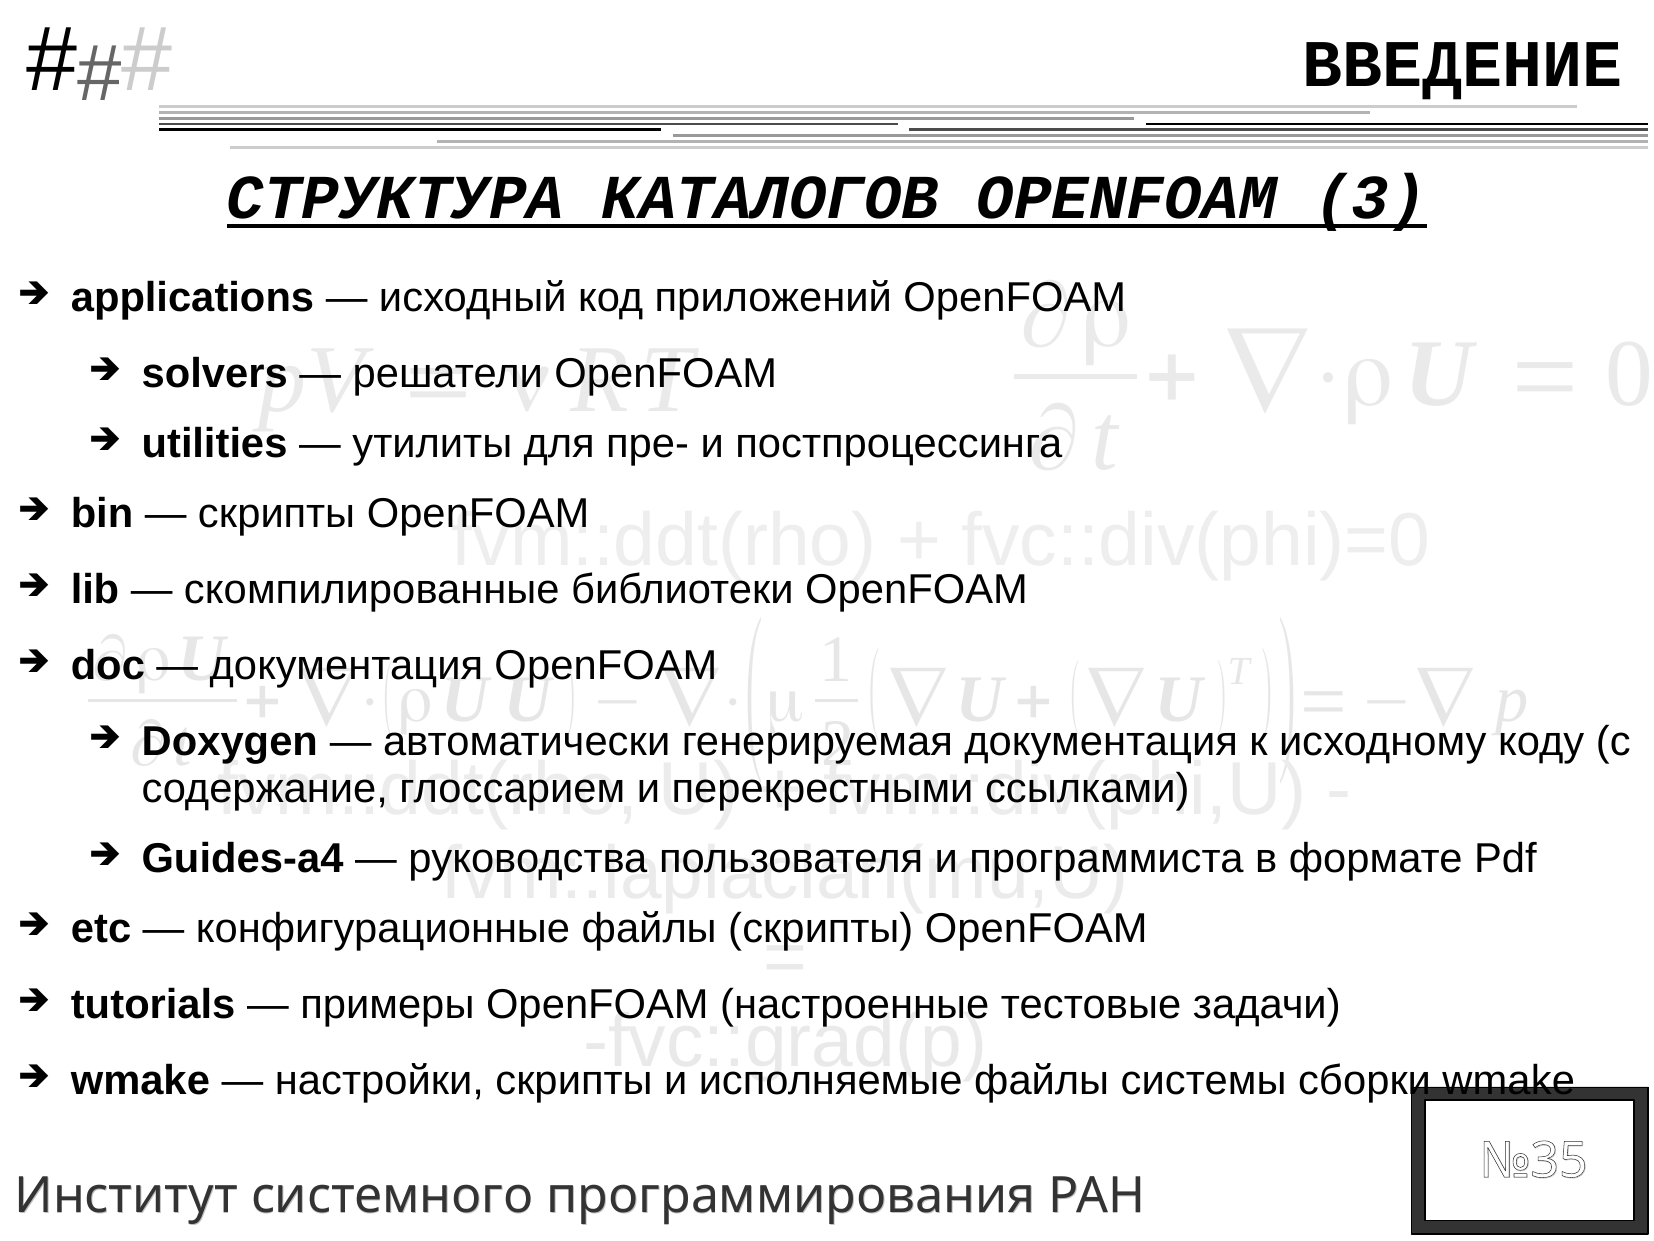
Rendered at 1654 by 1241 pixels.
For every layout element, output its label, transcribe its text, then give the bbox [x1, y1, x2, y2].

list applications — исходный код приложений OpenFOAM solvers — решатели OpenFOAM utilities — утилиты для пре- и постпроцессинга bin — скрипты OpenFOAM lib — скомпилированные библиотеки OpenFOAM doc — документация OpenFOAM Doxygen — автоматически генерируемая документация к исходному коду (с содержание, глоссарием и перекрестными ссылками) Guides-a4 — руководства пользователя и программиста в формате Pdf etc — конфигурационные файлы (скрипты) OpenFOAM tutorials — примеры OpenFOAM (настроенные тестовые задачи) wmake — настройки, скрипты и исполняемые файлы системы сборки wmake [0, 274, 1654, 1118]
title СТРУКТУРА КАТАЛОГОВ OPENFOAM (3) [0, 147, 1654, 257]
